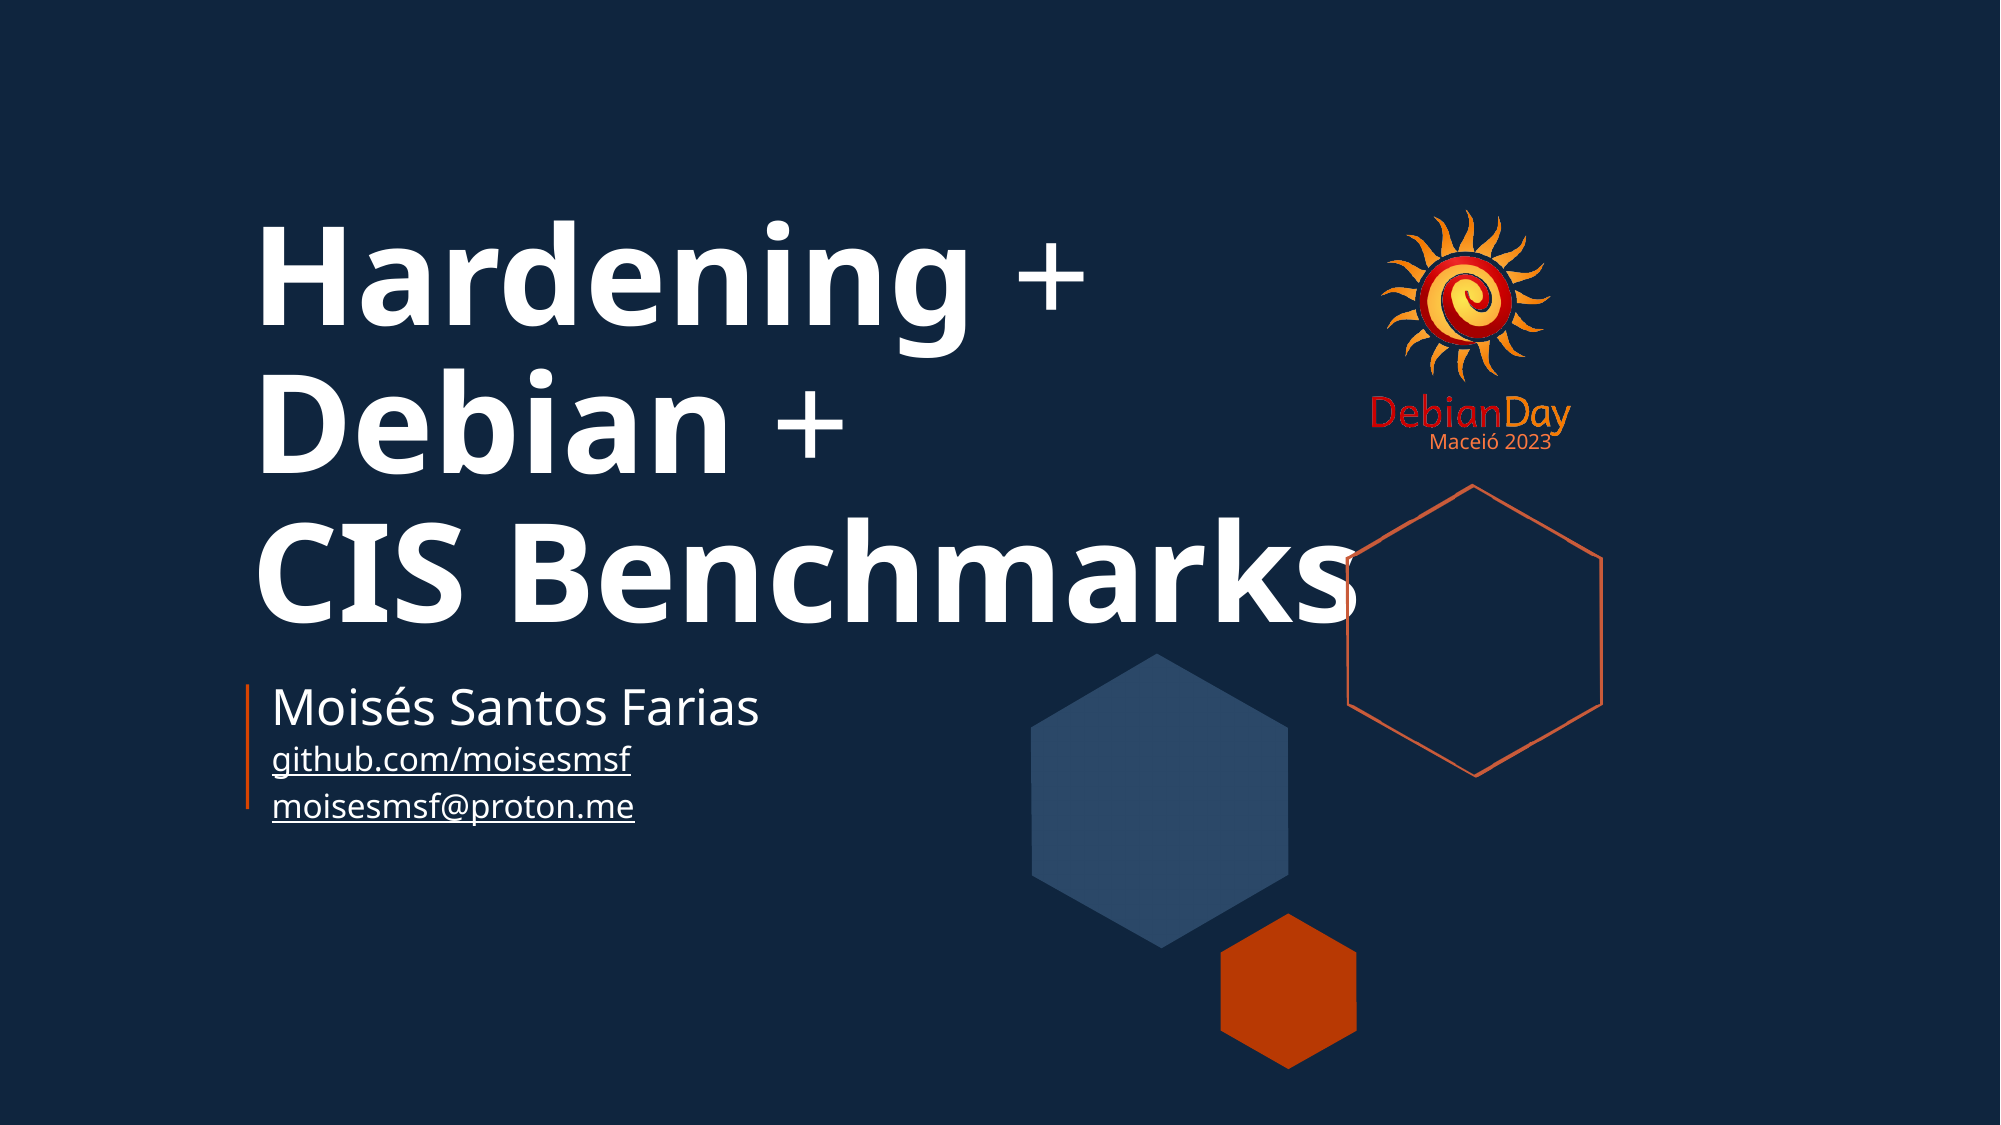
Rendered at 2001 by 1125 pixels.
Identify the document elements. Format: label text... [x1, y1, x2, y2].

text_box [1345, 483, 1604, 779]
text_box Maceió 2023 [1414, 420, 1581, 461]
list Moisés Santos Farias github.com/moisesmsf moisesmsf@proton.me [256, 668, 788, 839]
text_box [1030, 653, 1289, 949]
picture [1345, 190, 1588, 452]
title Hardening + Debian + CIS Benchmarks [236, 161, 1587, 698]
